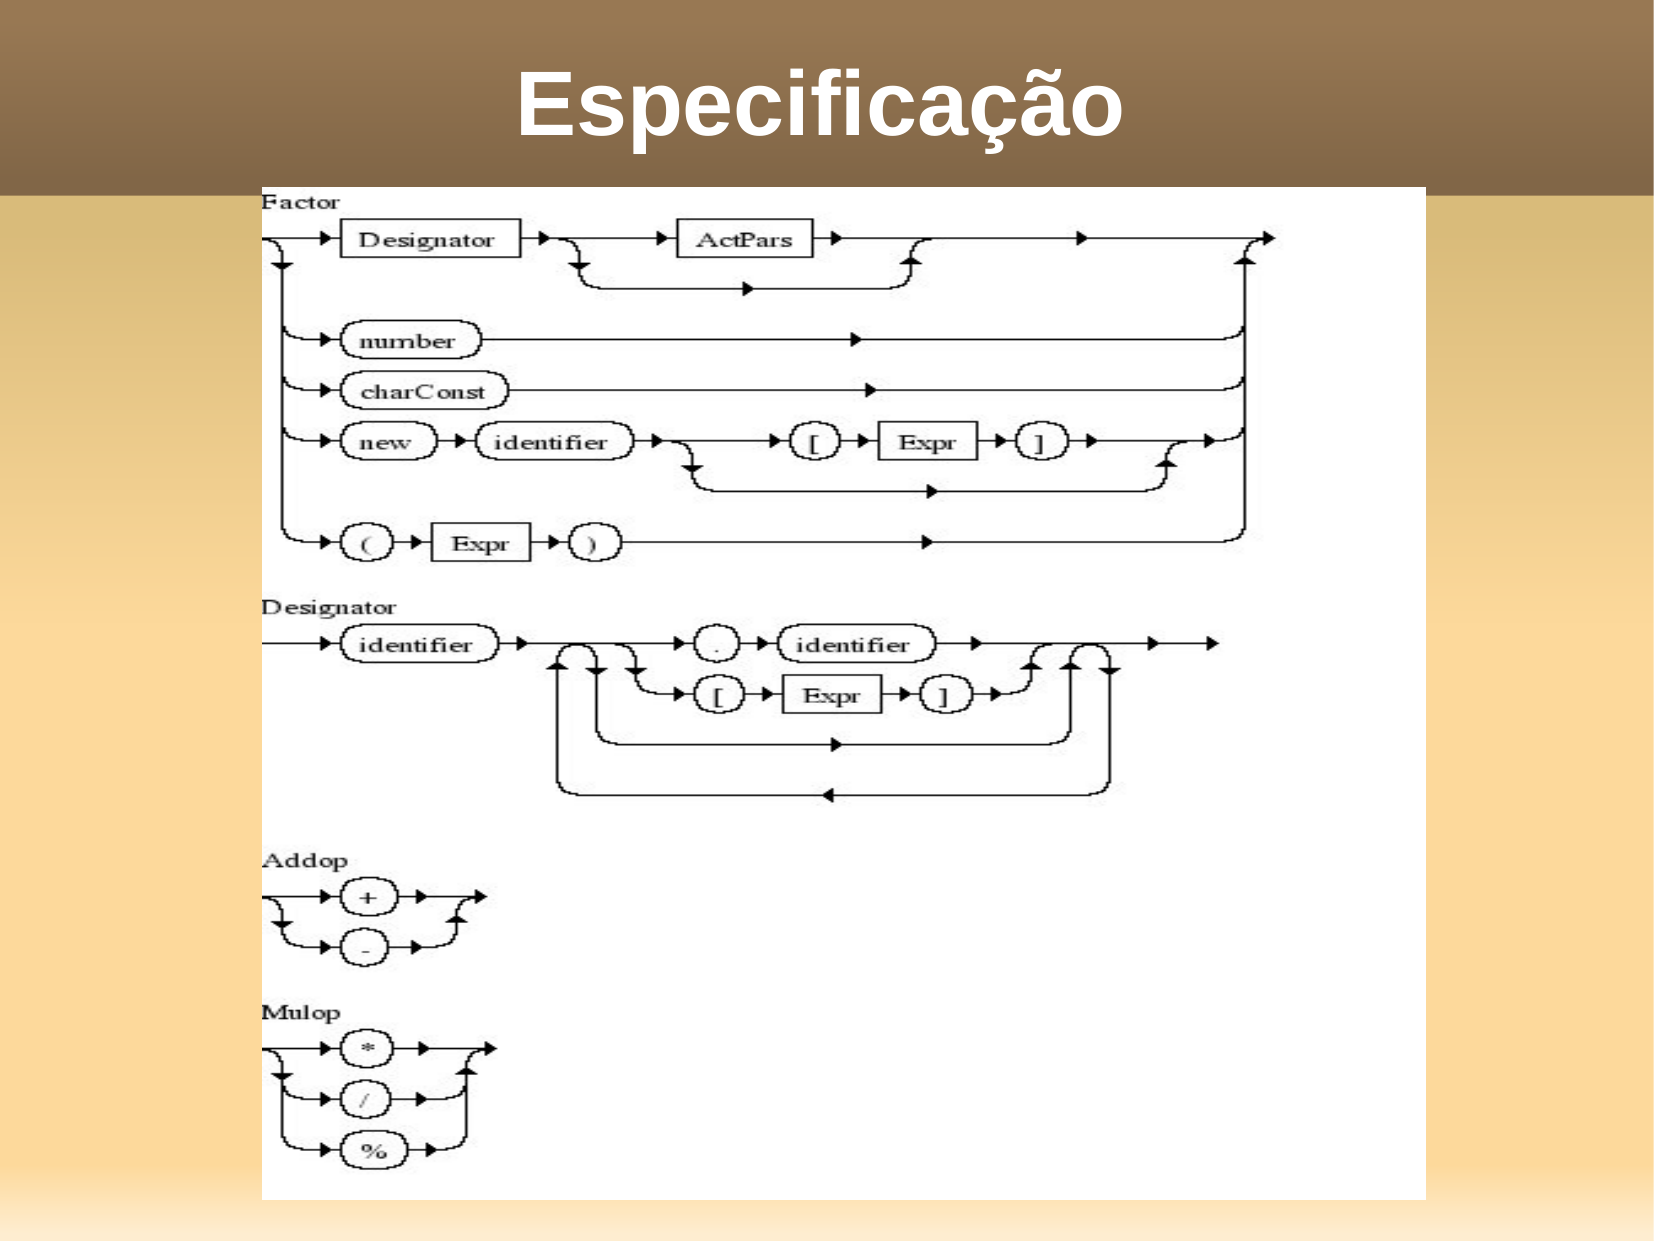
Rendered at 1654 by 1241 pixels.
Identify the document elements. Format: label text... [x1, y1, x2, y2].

title Especificação [76, 7, 1565, 200]
picture [0, 0, 1654, 1241]
